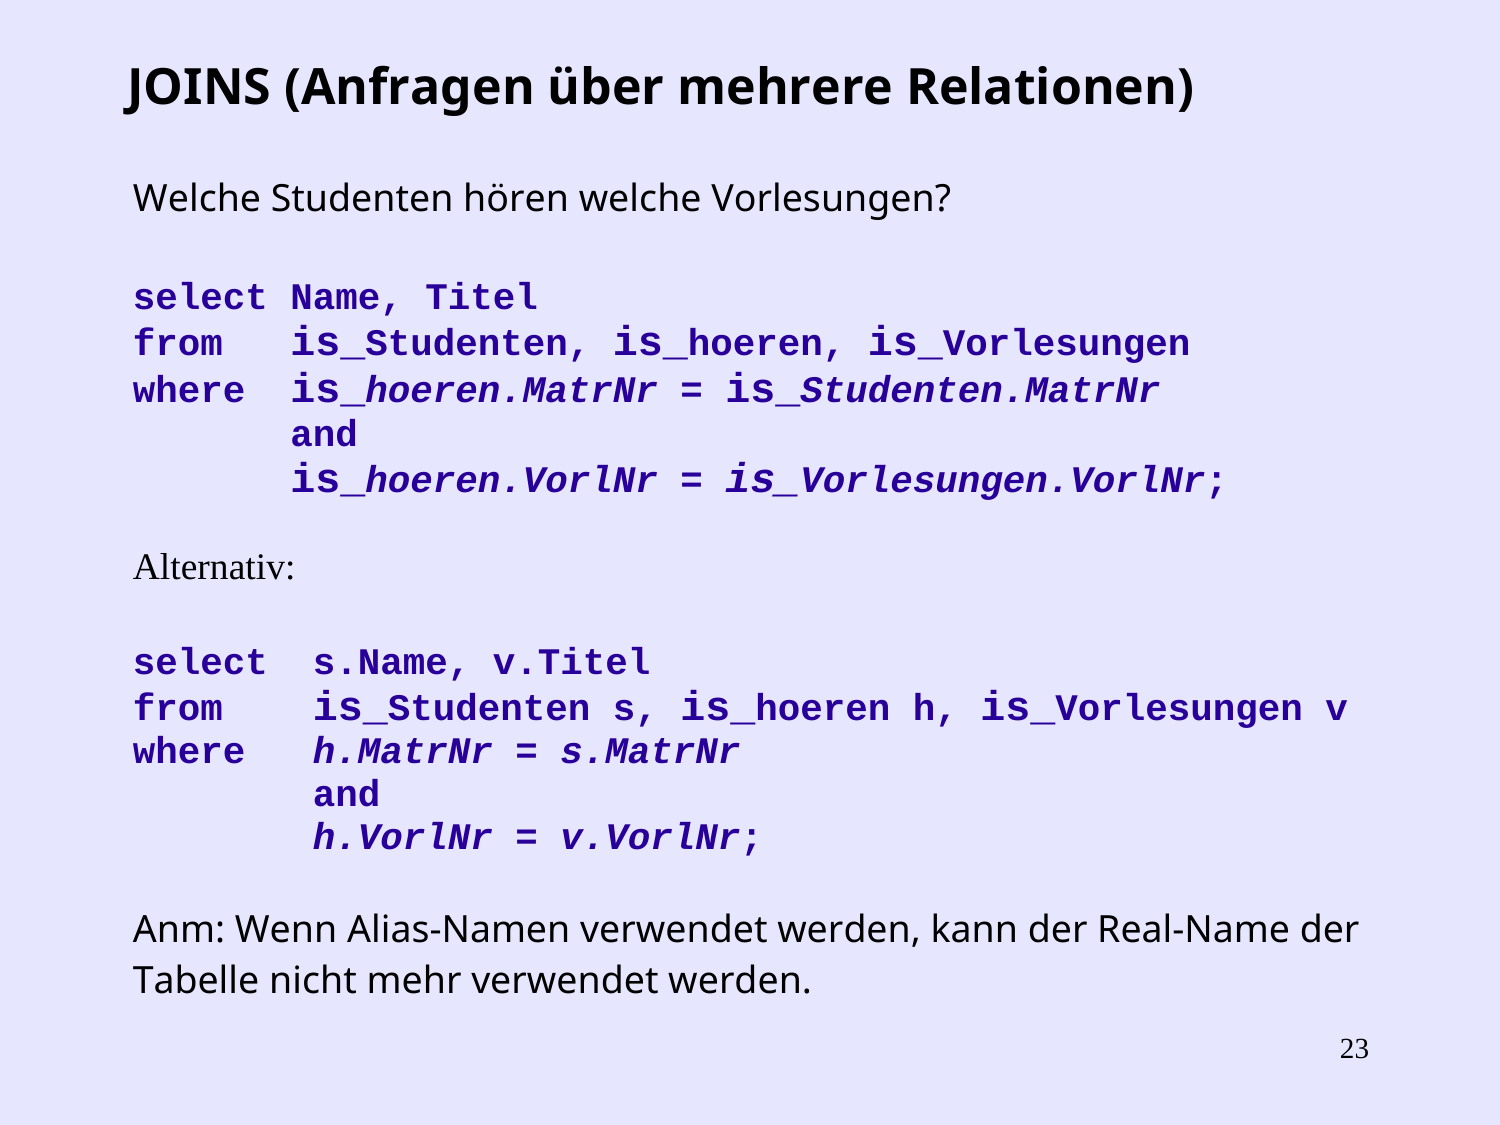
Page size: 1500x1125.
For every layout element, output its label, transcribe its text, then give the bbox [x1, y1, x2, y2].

text_box Welche Studenten hören welche Vorlesungen? select Name, Titel from is_Studenten, is_hoeren, is_Vorlesungen where is_hoeren.MatrNr = is_Studenten.MatrNr and is_hoeren.VorlNr = is_Vorlesungen.VorlNr; Alternativ: select s.Name, v.Titel from is_Studenten s, is_hoeren h, is_Vorlesungen v where h.MatrNr = s.MatrNr and h.VorlNr = v.VorlNr; Anm: Wenn Alias-Namen verwendet werden, kann der Real-Name der Tabelle nicht mehr verwendet werden. [118, 163, 1394, 1013]
title JOINS (Anfragen über mehrere Relationen)‏ [112, 22, 1388, 148]
